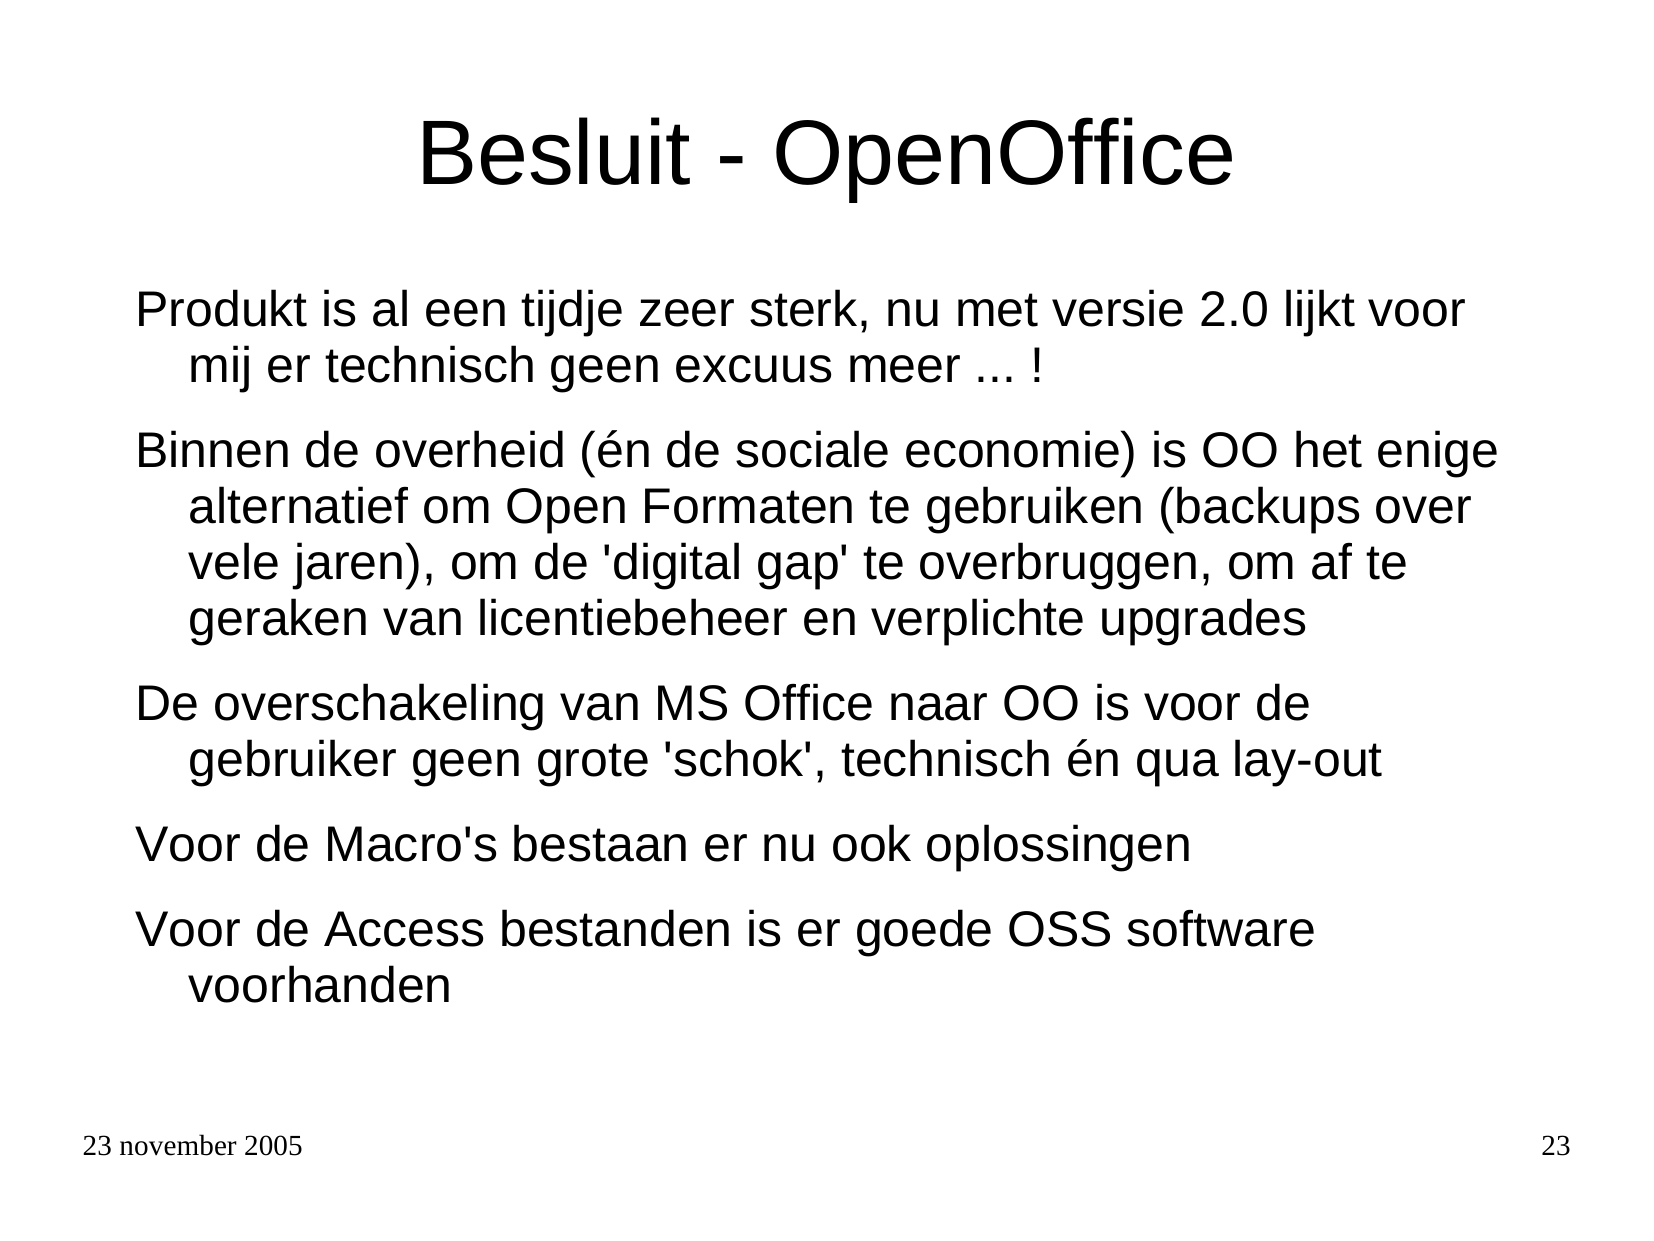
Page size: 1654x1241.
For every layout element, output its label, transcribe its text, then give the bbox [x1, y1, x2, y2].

list Produkt is al een tijdje zeer sterk, nu met versie 2.0 lijkt voor mij er technisch geen excuus meer ... ! Binnen de overheid (én de sociale economie) is OO het enige alternatief om Open Formaten te gebruiken (backups over vele jaren), om de 'digital gap' te overbruggen, om af te geraken van licentiebeheer en verplichte upgrades De overschakeling van MS Office naar OO is voor de gebruiker geen grote 'schok', technisch én qua lay-out Voor de Macro's bestaan er nu ook oplossingen Voor de Access bestanden is er goede OSS software voorhanden [118, 281, 1531, 1063]
title Besluit - OpenOffice [82, 49, 1571, 257]
